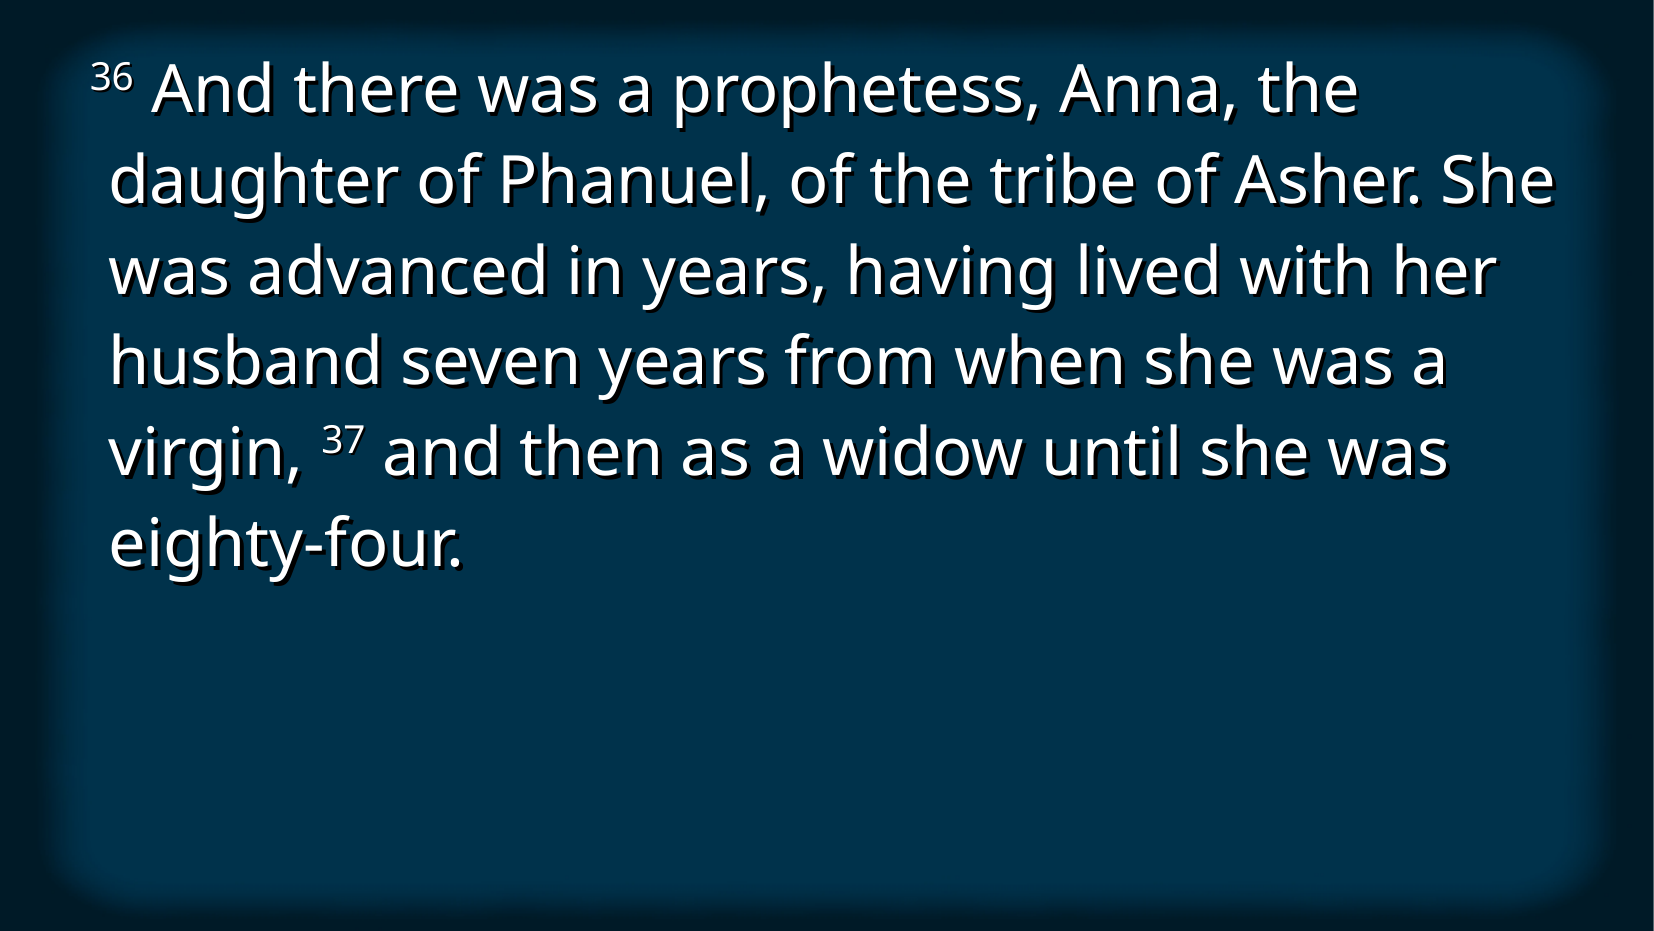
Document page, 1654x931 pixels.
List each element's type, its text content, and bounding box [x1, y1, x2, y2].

text_box 36 And there was a prophetess, Anna, the daughter of Phanuel, of the tribe of Asher. She was advanced in years, having lived with her husband seven years from when she was a virgin, 37 and then as a widow until she was eighty-four. [75, 33, 1591, 493]
picture [0, 0, 1654, 931]
